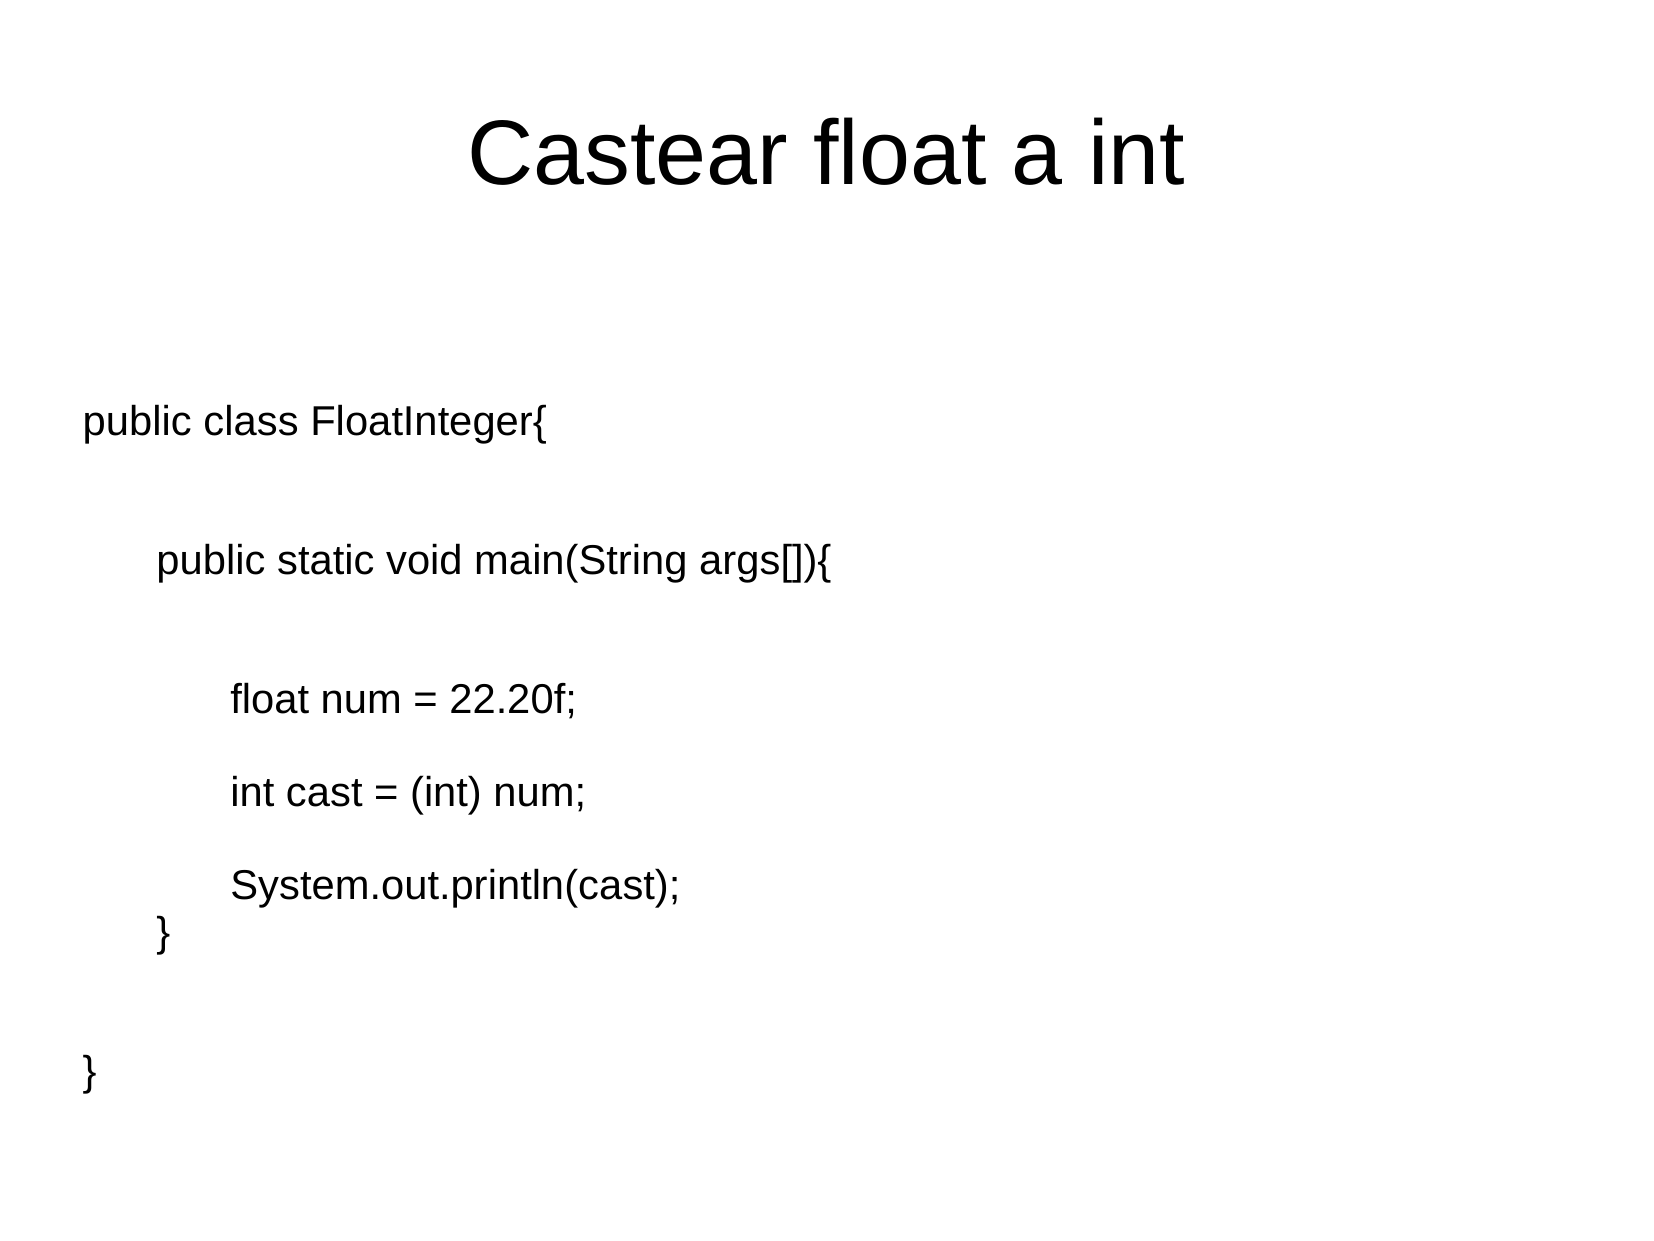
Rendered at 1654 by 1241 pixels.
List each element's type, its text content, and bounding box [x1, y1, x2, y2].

title Castear float a int [82, 49, 1571, 257]
subtitle public class FloatInteger{ public static void main(String args[]){ float num = 22.20f; int cast = (int) num; System.out.println(cast); } } [82, 290, 1571, 1109]
